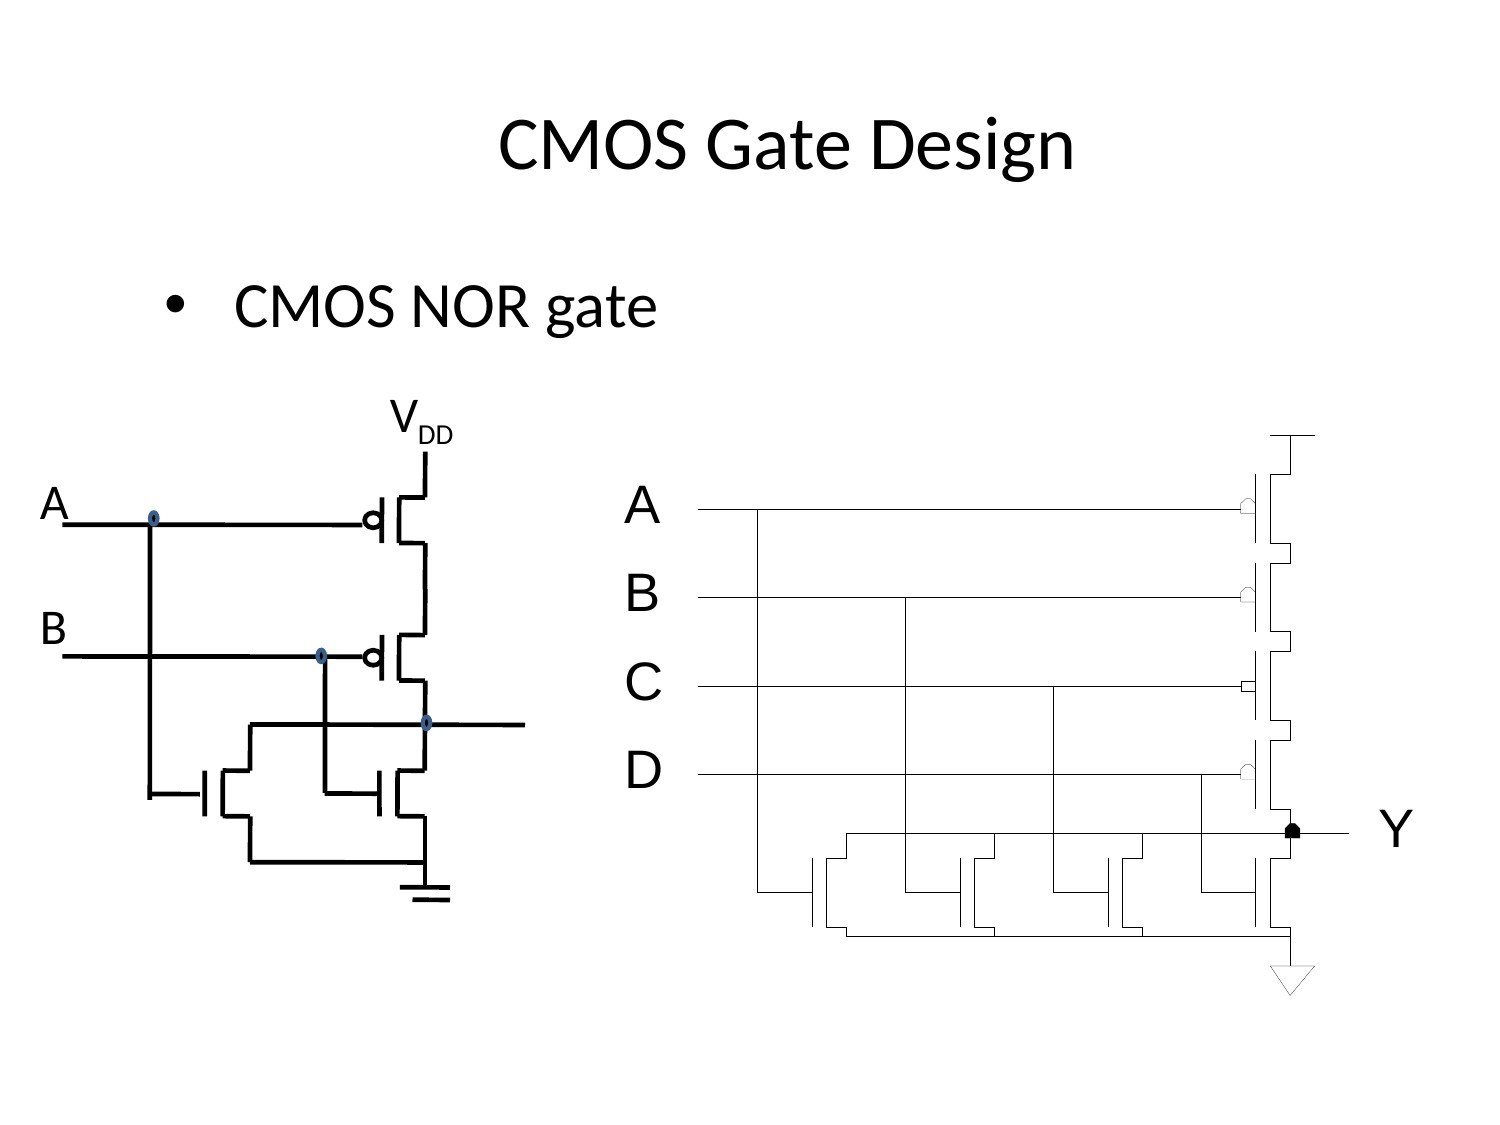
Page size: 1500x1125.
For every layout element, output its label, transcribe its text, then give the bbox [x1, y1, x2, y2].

text_box A [24, 462, 125, 537]
chart [575, 425, 1463, 1006]
text_box [150, 512, 158, 525]
title CMOS Gate Design [150, 85, 1426, 193]
text_box VDD [374, 374, 513, 458]
text_box [364, 512, 382, 528]
list CMOS NOR gate [150, 262, 1426, 350]
text_box [317, 649, 325, 663]
text_box B [24, 587, 125, 663]
text_box [364, 650, 382, 666]
text_box [422, 716, 431, 730]
